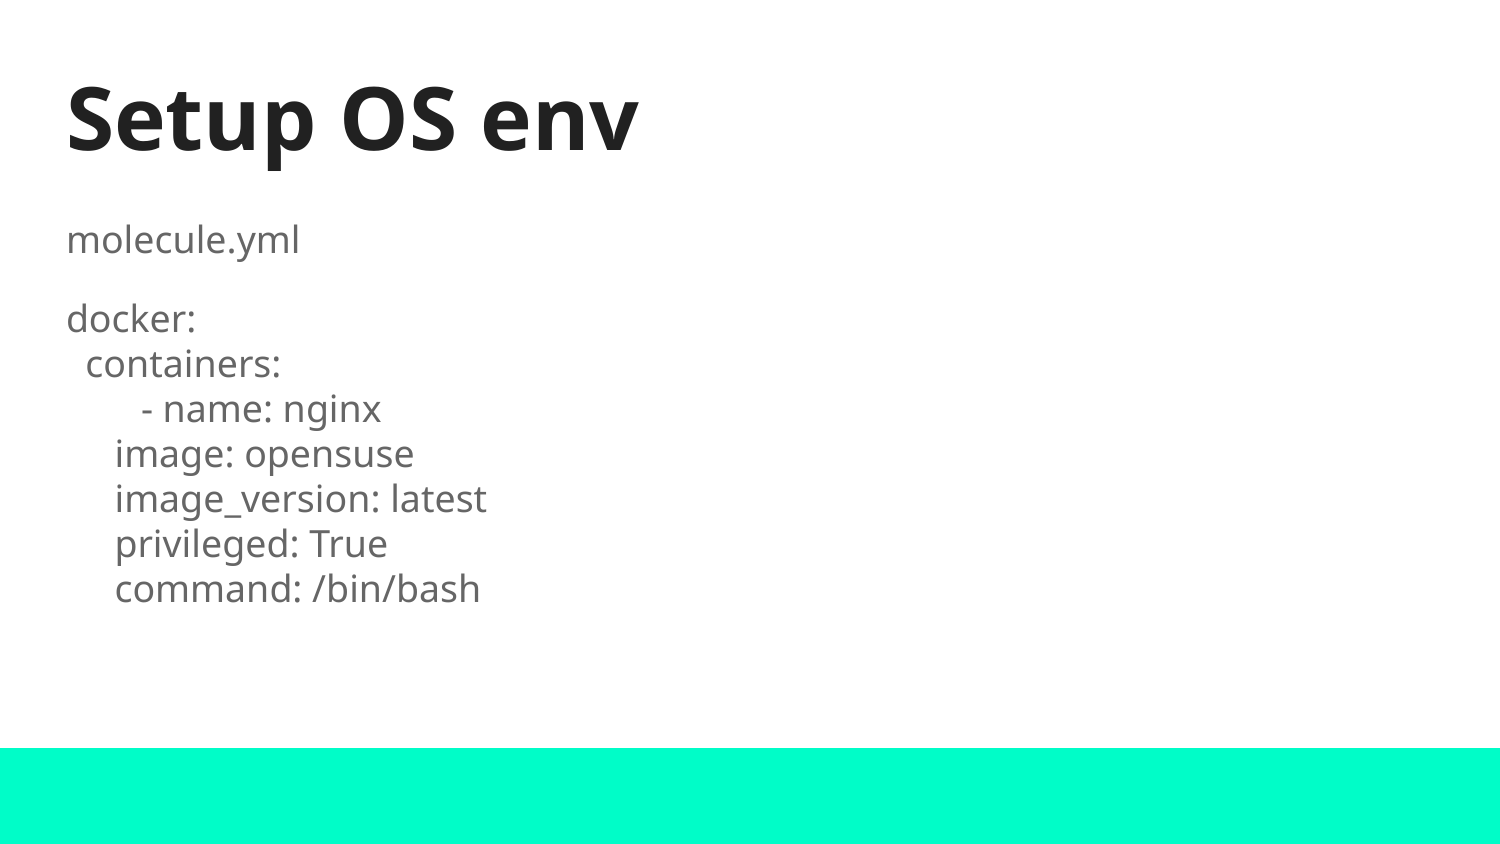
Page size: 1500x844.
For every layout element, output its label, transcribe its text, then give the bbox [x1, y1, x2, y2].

title Setup OS env [51, 48, 1449, 180]
list molecule.yml docker: containers: - name: nginx image: opensuse image_version: latest privileged: True command: /bin/bash [51, 201, 1449, 748]
